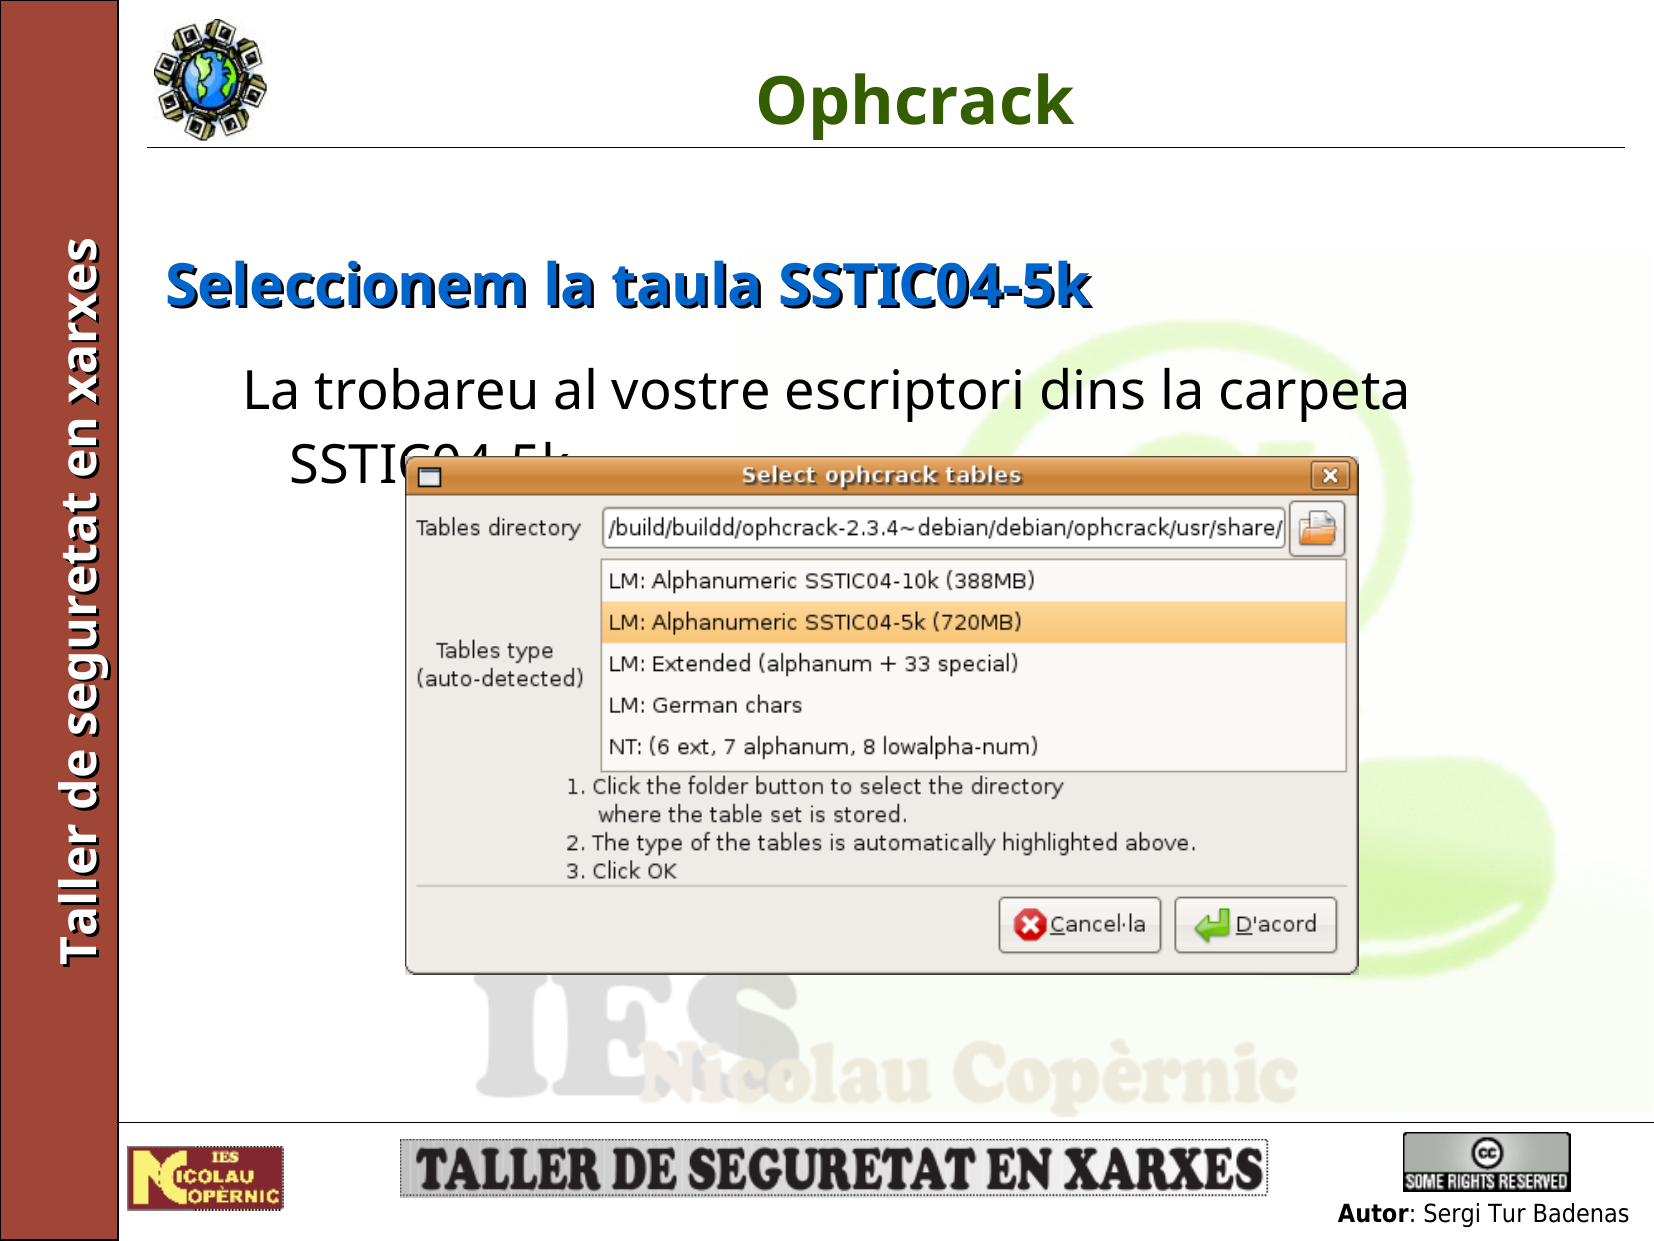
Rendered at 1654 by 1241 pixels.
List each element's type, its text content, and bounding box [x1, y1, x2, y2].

picture [127, 1146, 284, 1211]
picture [466, 252, 1654, 1117]
list Seleccionem la taula SSTIC04-5k La trobareu al vostre escriptori dins la carpeta SSTIC04-5k [147, 242, 1636, 1078]
picture [405, 456, 1359, 975]
picture [1403, 1132, 1571, 1192]
picture [154, 19, 268, 142]
picture [400, 1139, 1270, 1198]
title Ophcrack [171, 56, 1654, 141]
